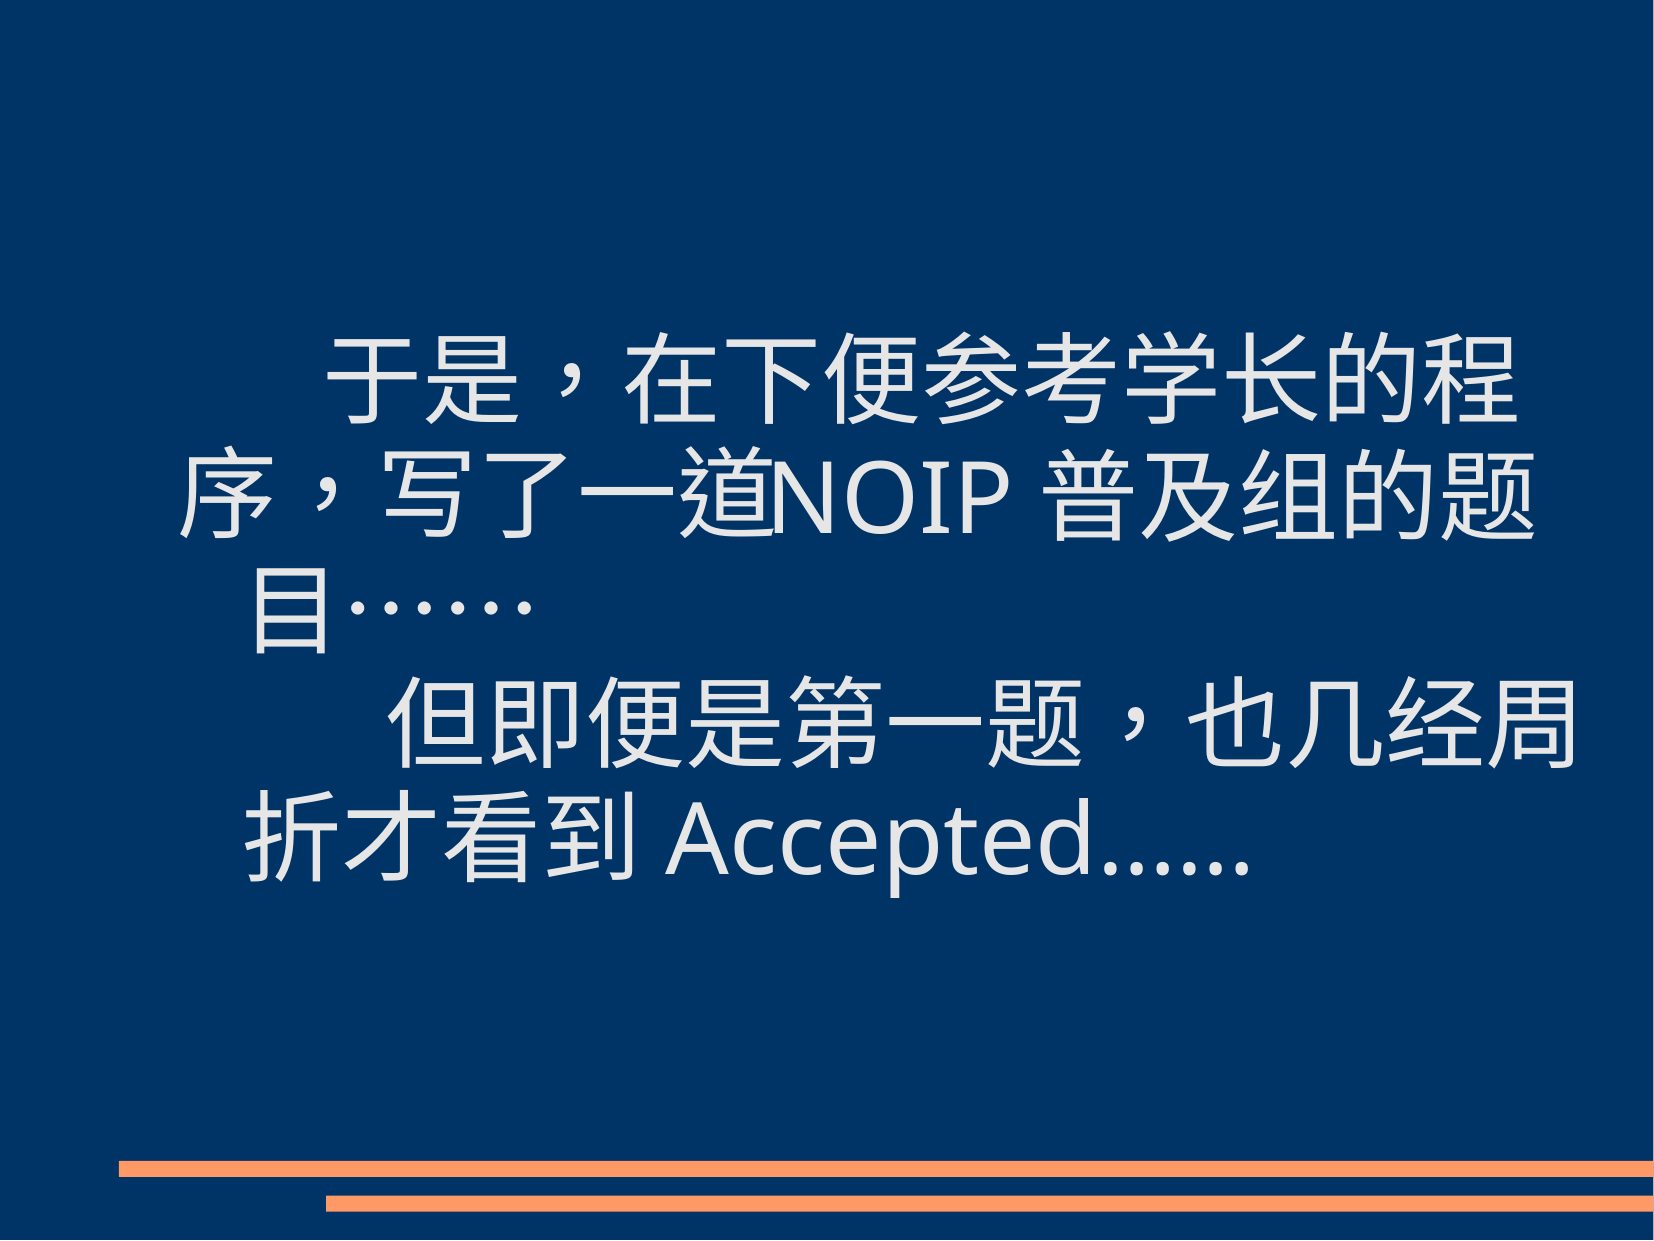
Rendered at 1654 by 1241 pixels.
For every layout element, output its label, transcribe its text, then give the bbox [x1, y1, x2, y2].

text_box NOIP普及组的题目…… 但即便是第一题，也几经周折才看到Accepted…… [185, 324, 1624, 1134]
list 于是，在下便参考学长的程序，写了一道 [121, 322, 1560, 621]
